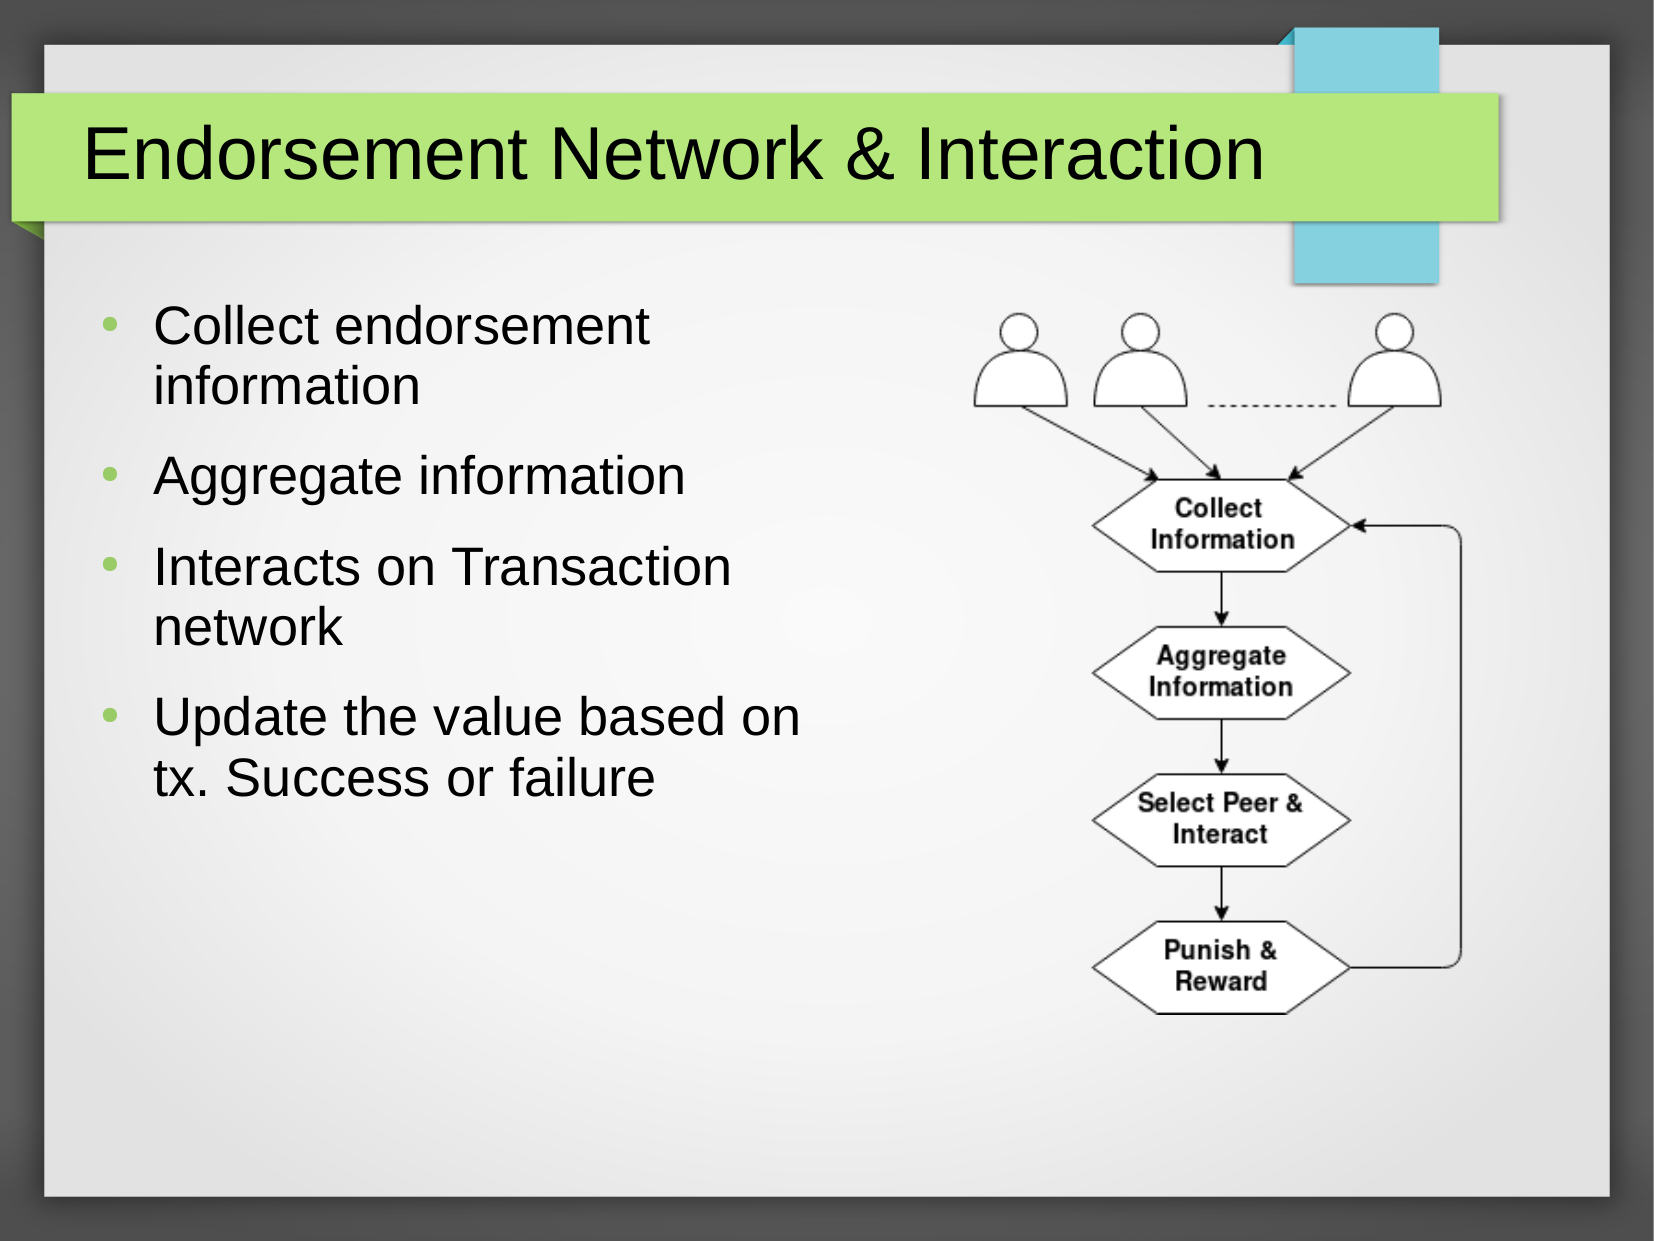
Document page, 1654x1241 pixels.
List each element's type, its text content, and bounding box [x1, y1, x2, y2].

title Endorsement Network & Interaction [82, 51, 1481, 256]
picture [0, 0, 1654, 1241]
list Collect endorsement information Aggregate information Interacts on Transaction network Update the value based on tx. Success or failure [82, 295, 809, 1015]
